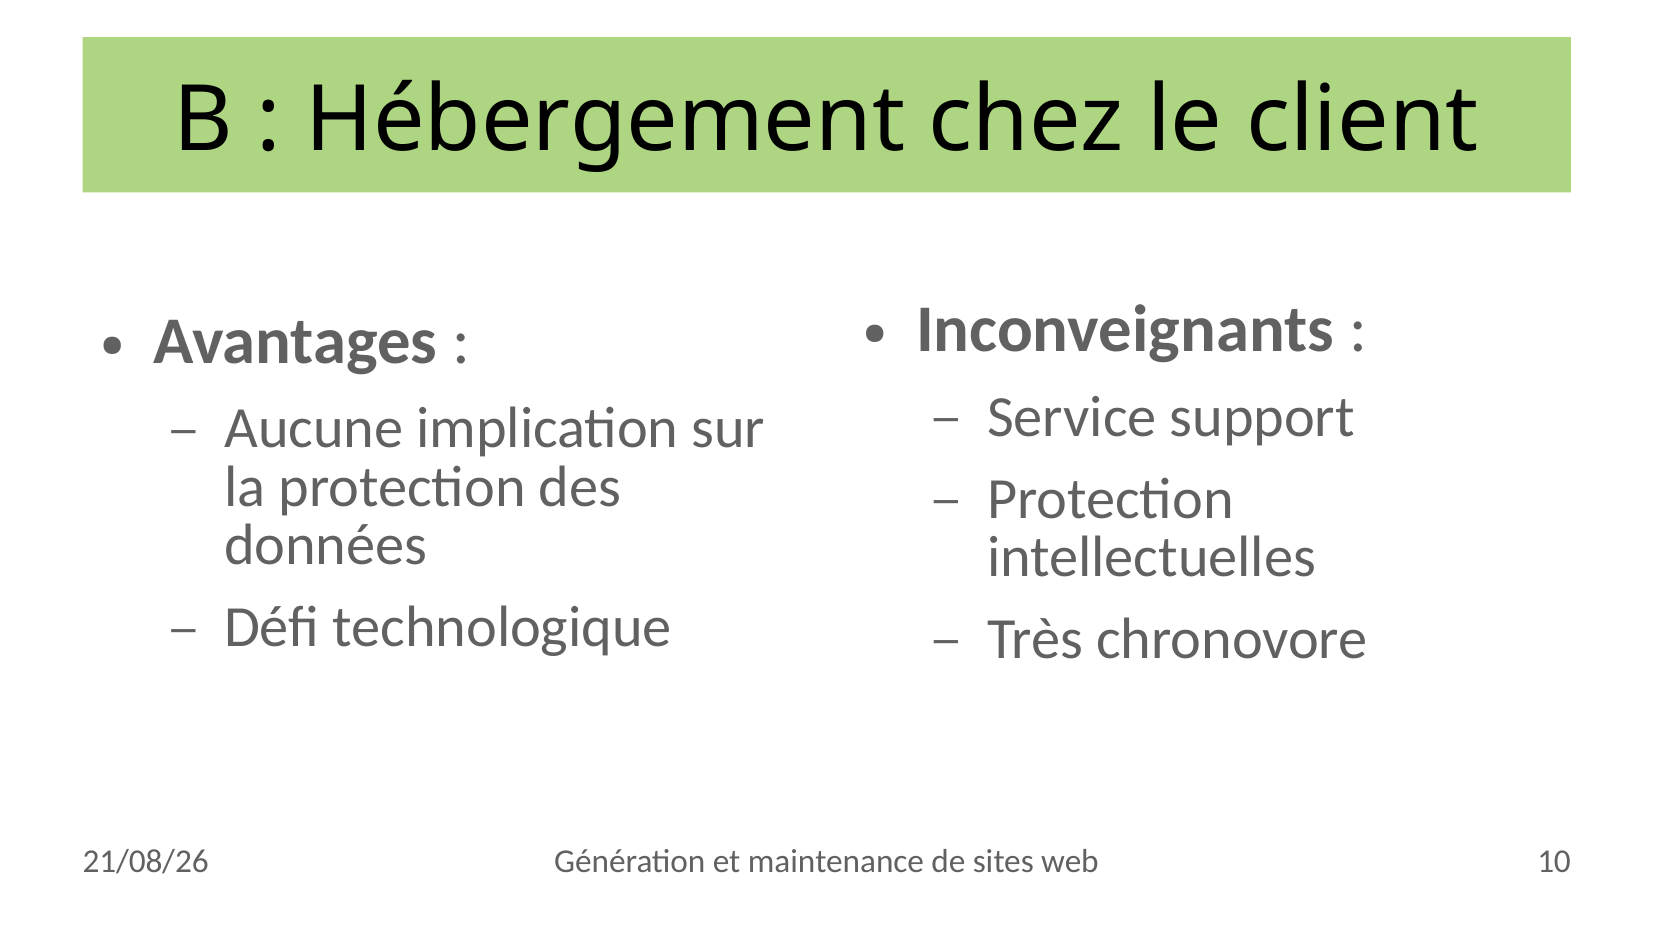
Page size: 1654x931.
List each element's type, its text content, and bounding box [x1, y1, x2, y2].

title B : Hébergement chez le client [82, 37, 1571, 193]
list Inconveignants : Service support Protection intellectuelles Très chronovore [845, 217, 1572, 758]
list Avantages : Aucune implication sur la protection des données Défi technologique [82, 217, 809, 758]
